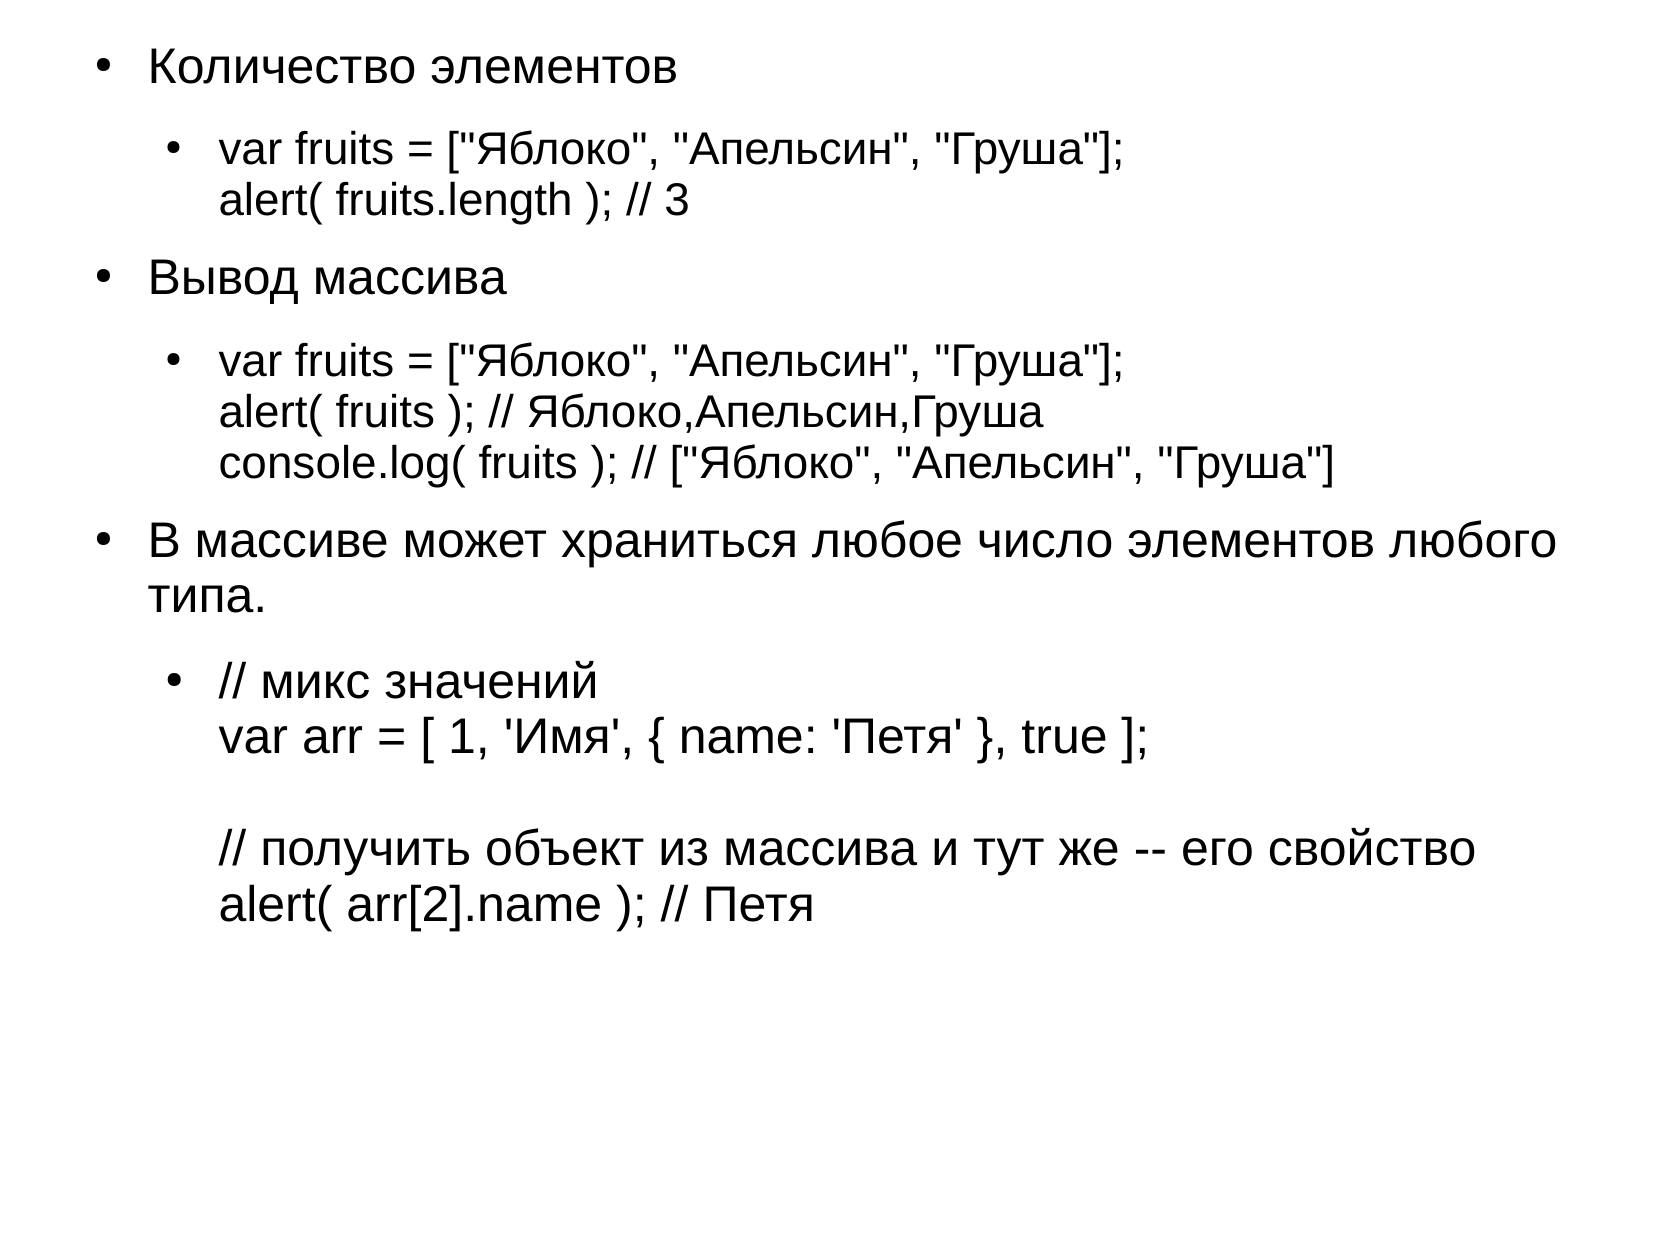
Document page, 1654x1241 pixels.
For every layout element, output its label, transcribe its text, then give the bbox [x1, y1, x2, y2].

list Количество элементов var fruits = ["Яблоко", "Апельсин", "Груша"]; alert( fruits.length ); // 3 Вывод массива var fruits = ["Яблоко", "Апельсин", "Груша"]; alert( fruits ); // Яблоко,Апельсин,Груша console.log( fruits ); // ["Яблоко", "Апельсин", "Груша"] В массиве может храниться любое число элементов любого типа. // микс значений var arr = [ 1, 'Имя', { name: 'Петя' }, true ]; // получить объект из массива и тут же -- его свойство alert( arr[2].name ); // Петя [76, 37, 1565, 1123]
